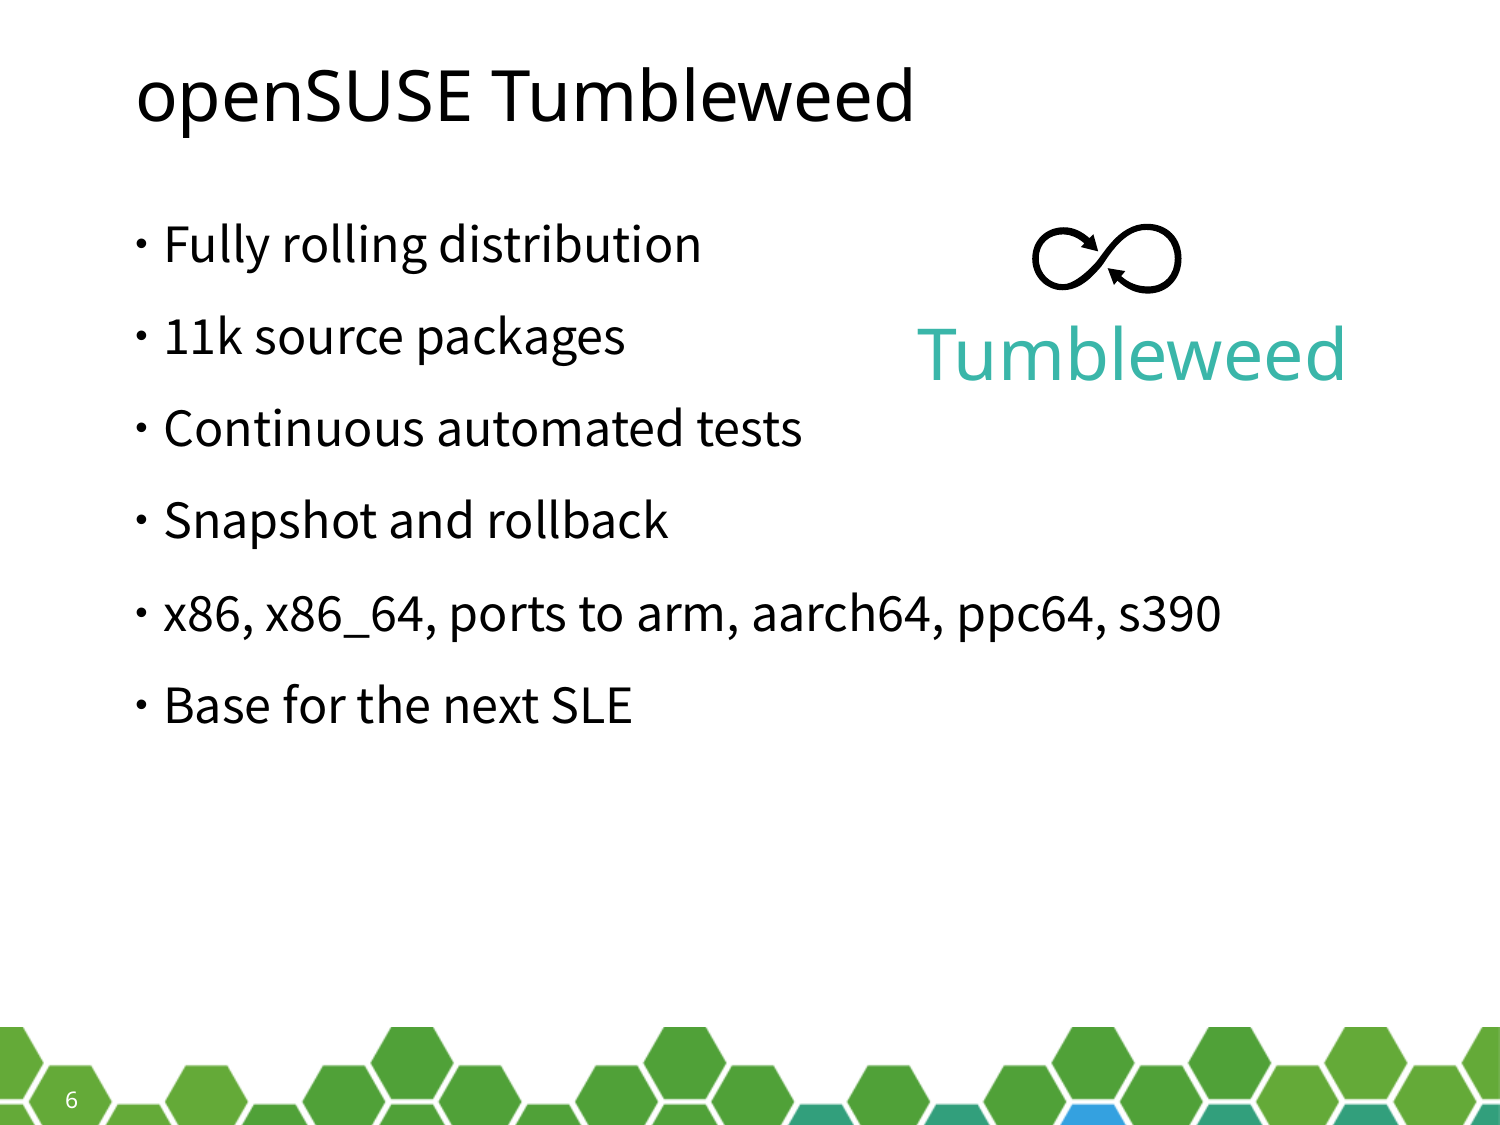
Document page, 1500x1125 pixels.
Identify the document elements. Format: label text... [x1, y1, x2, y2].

title openSUSE Tumbleweed [135, 12, 1372, 175]
picture [0, 1027, 1500, 1125]
list Fully rolling distribution 11k source packages Continuous automated tests Snapshot and rollback x86, x86_64, ports to arm, aarch64, ppc64, s390 Base for the next SLE [135, 208, 1372, 862]
picture [891, 197, 1388, 408]
